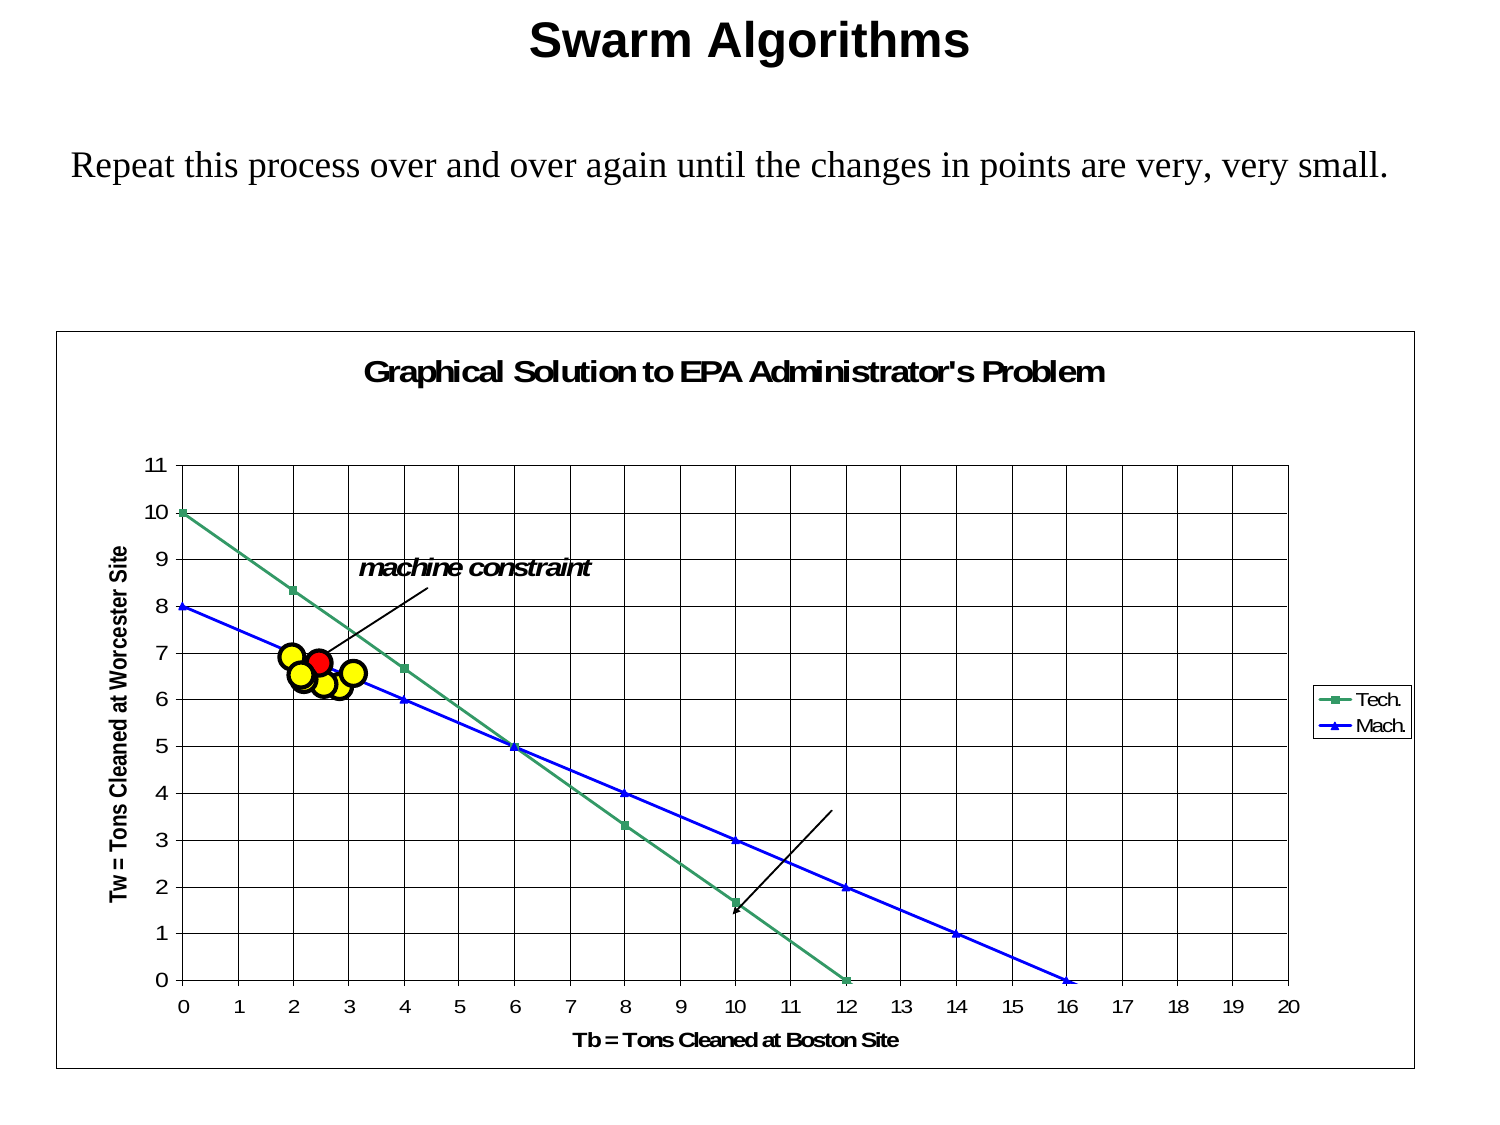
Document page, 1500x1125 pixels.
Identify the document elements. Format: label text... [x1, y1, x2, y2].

text_box Swarm Algorithms [125, 0, 1376, 76]
text_box [279, 644, 366, 700]
text_box Repeat this process over and over again until the changes in points are very, very small. [55, 132, 1497, 193]
chart [49, 324, 1422, 1075]
